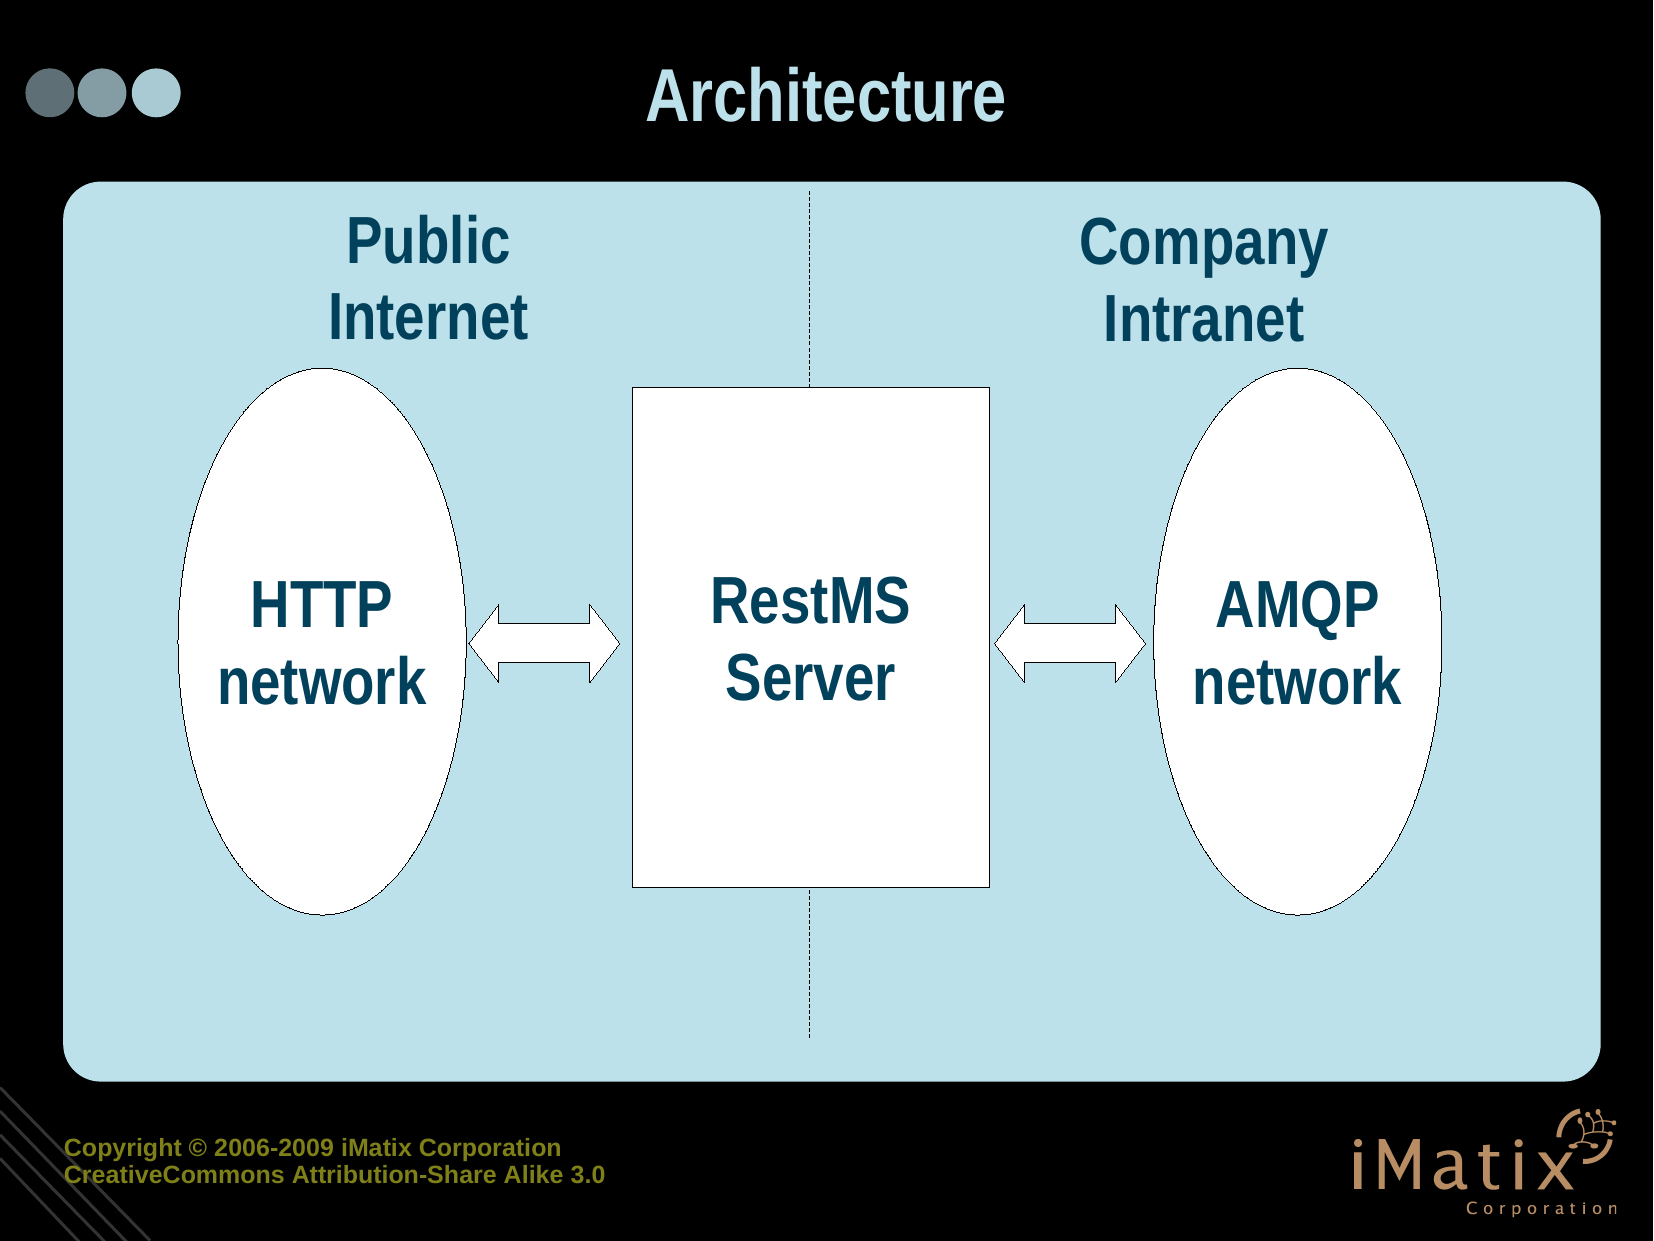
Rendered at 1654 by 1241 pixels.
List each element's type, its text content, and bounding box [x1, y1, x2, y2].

text_box HTTP network [177, 368, 467, 916]
text_box Public Internet [219, 200, 638, 356]
text_box Company Intranet [937, 202, 1472, 358]
picture [1354, 1108, 1617, 1219]
text_box [994, 604, 1146, 683]
title Architecture [0, 0, 1653, 188]
text_box AMQP network [1153, 368, 1442, 916]
text_box [468, 604, 620, 683]
text_box RestMS Server [632, 387, 990, 888]
